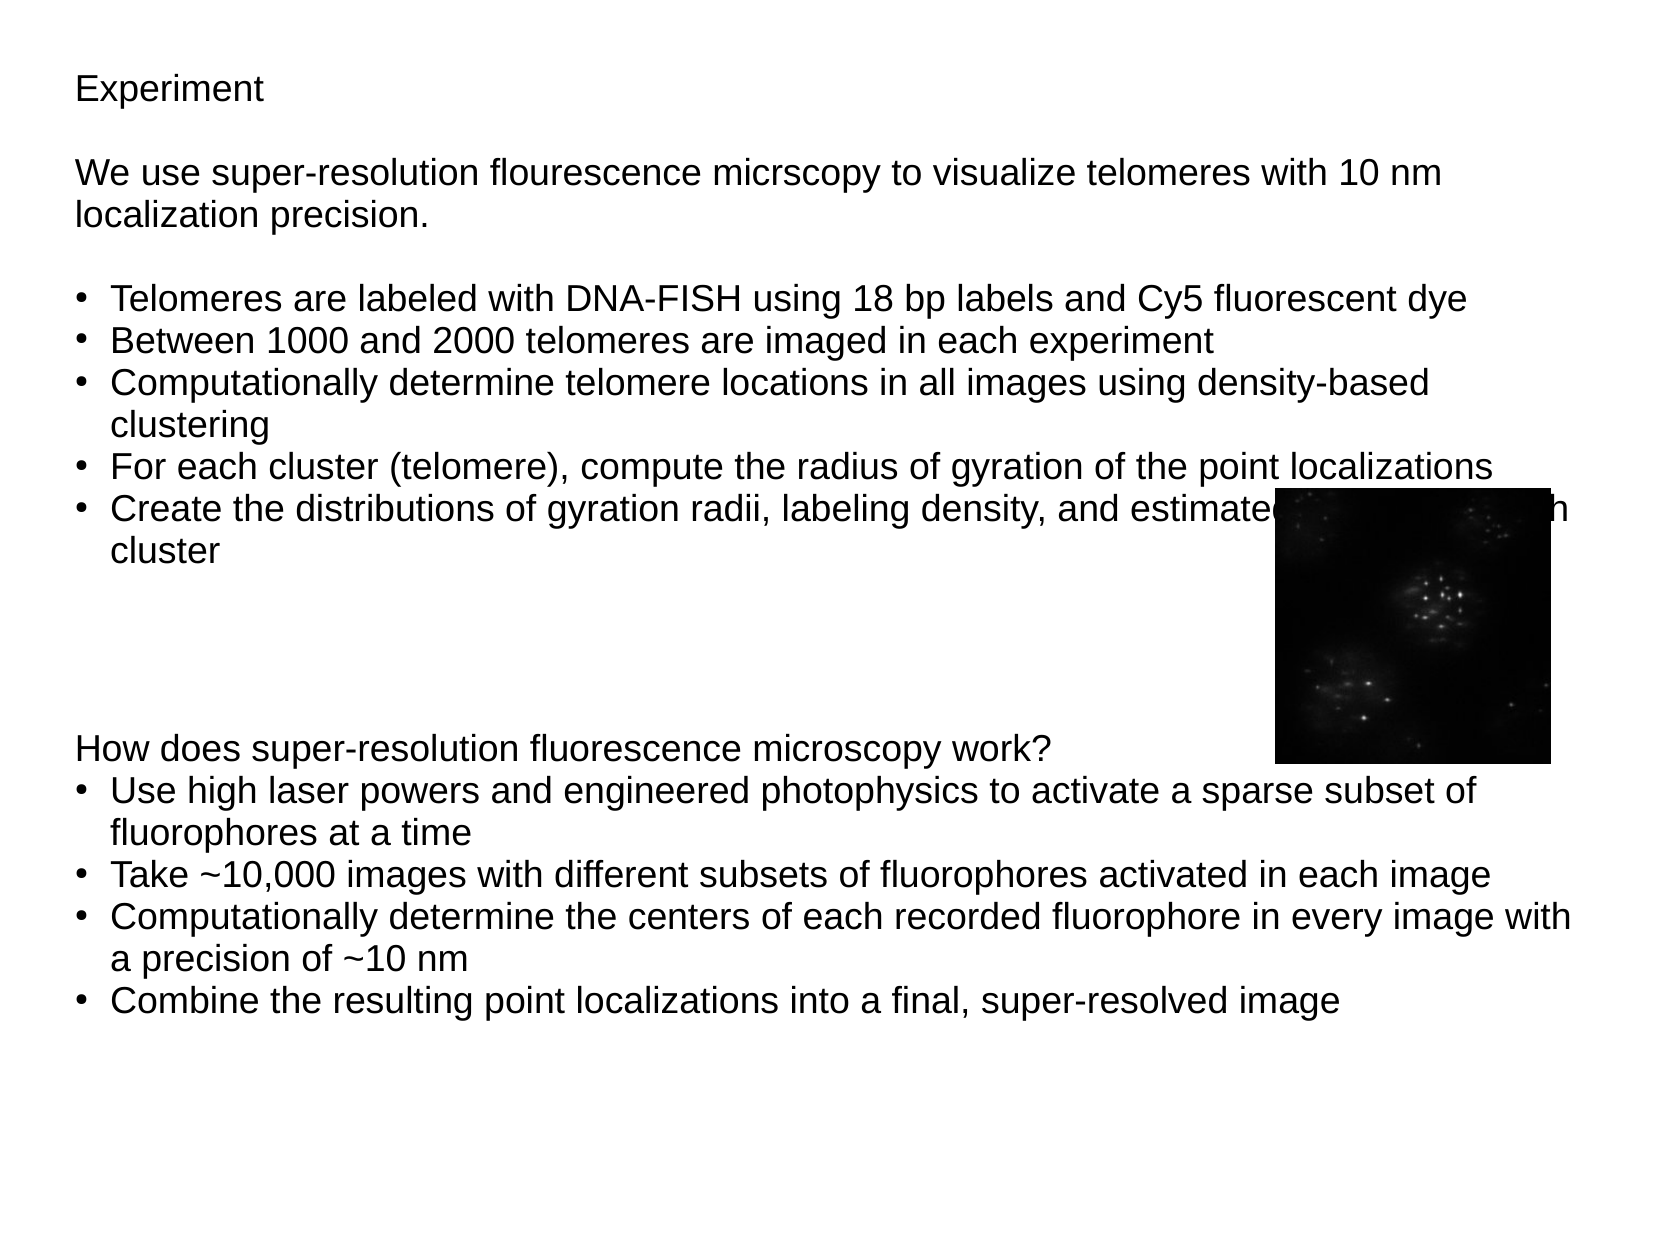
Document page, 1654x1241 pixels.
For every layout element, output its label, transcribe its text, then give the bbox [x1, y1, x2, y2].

text_box How does super-resolution fluorescence microscopy work? Use high laser powers and engineered photophysics to activate a sparse subset of fluorophores at a time Take ~10,000 images with different subsets of fluorophores activated in each image Computationally determine the centers of each recorded fluorophore in every image with a precision of ~10 nm Combine the resulting point localizations into a final, super-resolved image [60, 720, 1591, 1030]
text_box Experiment We use super-resolution flourescence micrscopy to visualize telomeres with 10 nm localization precision. Telomeres are labeled with DNA-FISH using 18 bp labels and Cy5 fluorescent dye Between 1000 and 2000 telomeres are imaged in each experiment Computationally determine telomere locations in all images using density-based clustering For each cluster (telomere), compute the radius of gyration of the point localizations Create the distributions of gyration radii, labeling density, and estimated volume for each cluster [60, 60, 1606, 705]
picture [1275, 488, 1551, 720]
